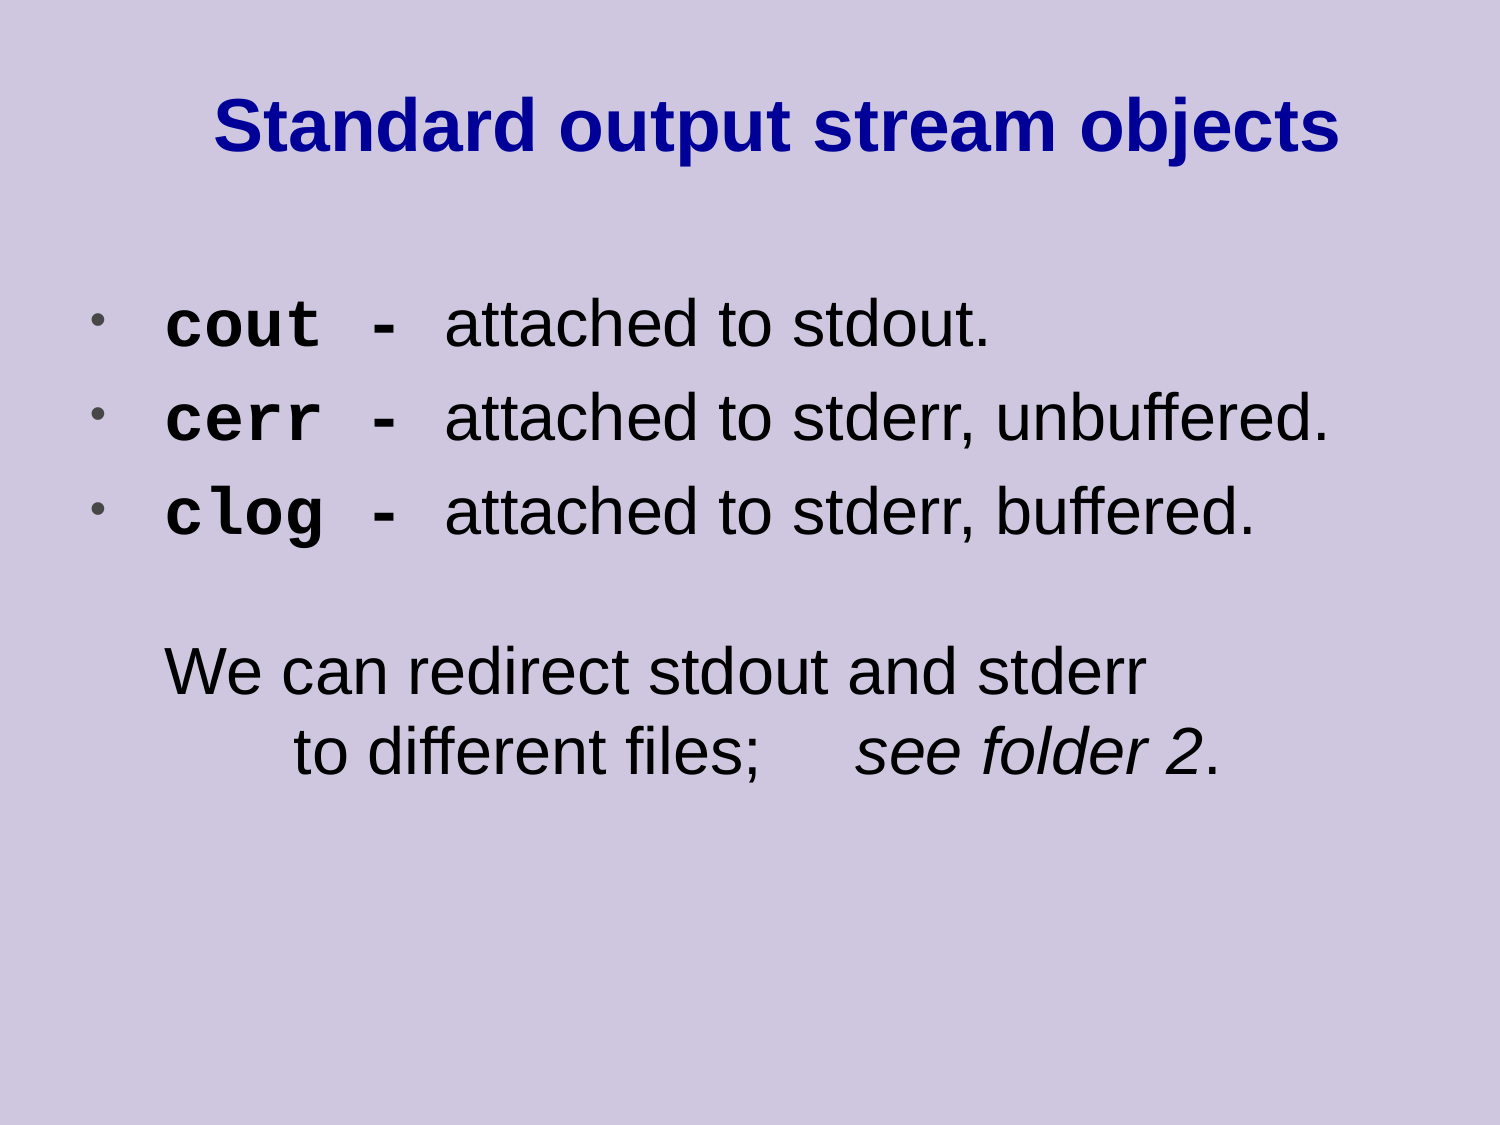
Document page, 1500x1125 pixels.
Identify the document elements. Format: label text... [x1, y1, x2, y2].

text_box Standard output stream objects [198, 27, 1468, 187]
text_box cout - attached to stdout. cerr - attached to stderr, unbuffered. clog - attached to stderr, buffered. We can redirect stdout and stderr to different files; see folder 2. [74, 187, 1500, 1067]
